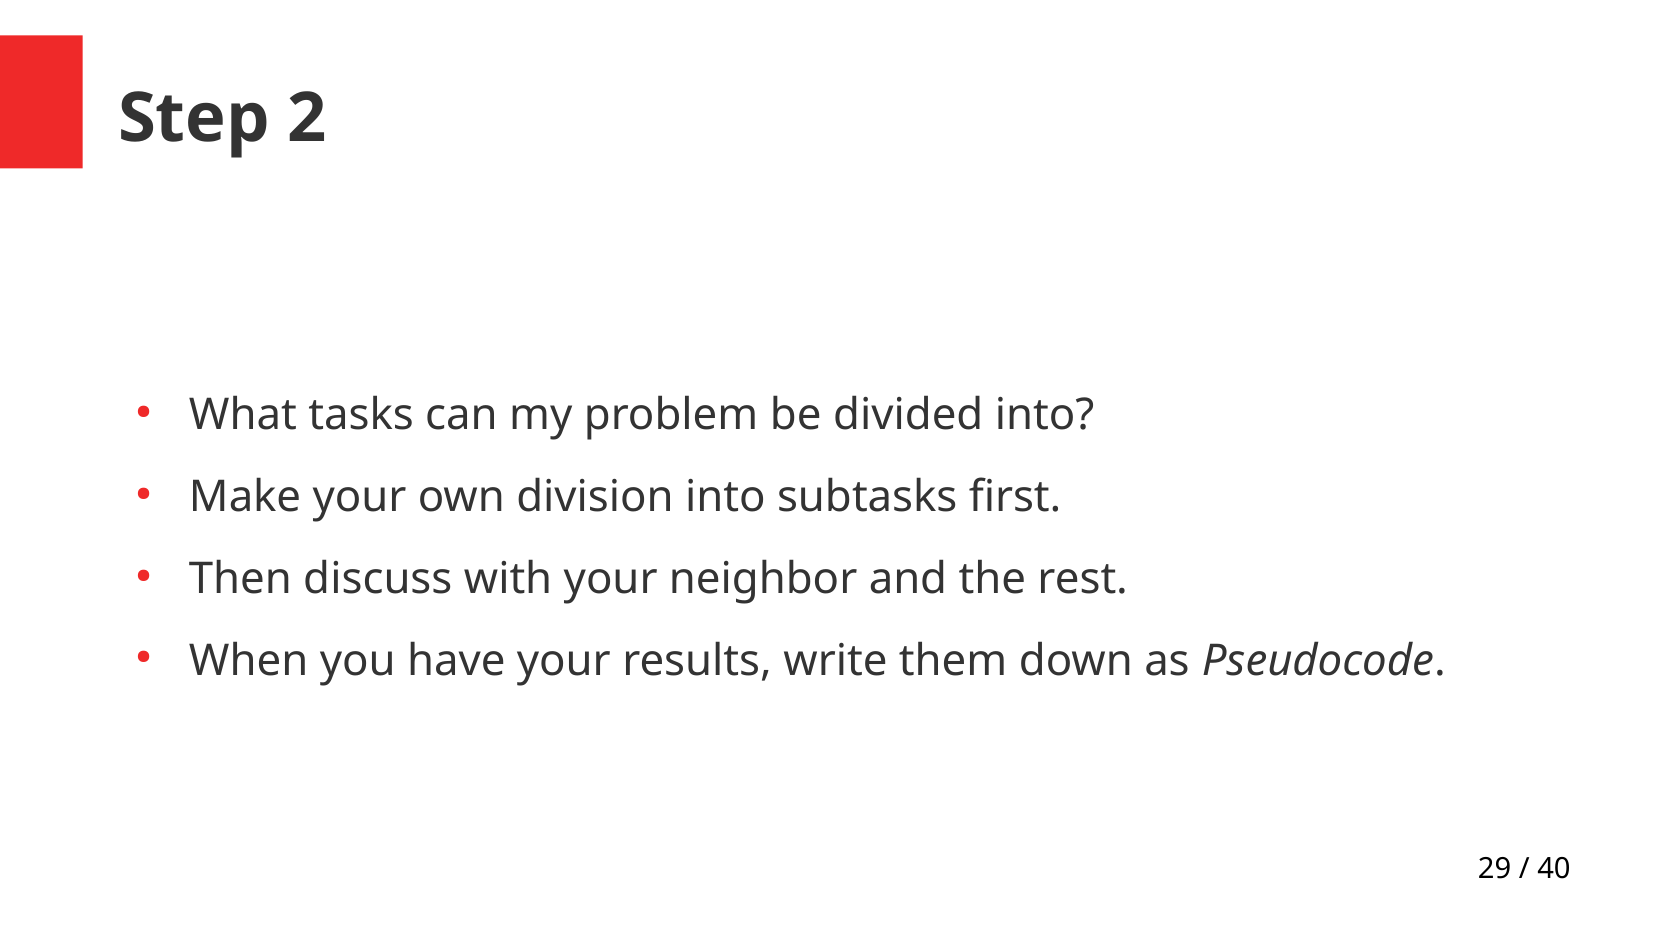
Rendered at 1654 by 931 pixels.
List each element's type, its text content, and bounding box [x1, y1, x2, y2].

title Step 2 [118, 37, 1571, 193]
list What tasks can my problem be divided into? Make your own division into subtasks first. Then discuss with your neighbor and the rest. When you have your results, write them down as Pseudocode. [118, 265, 1536, 806]
